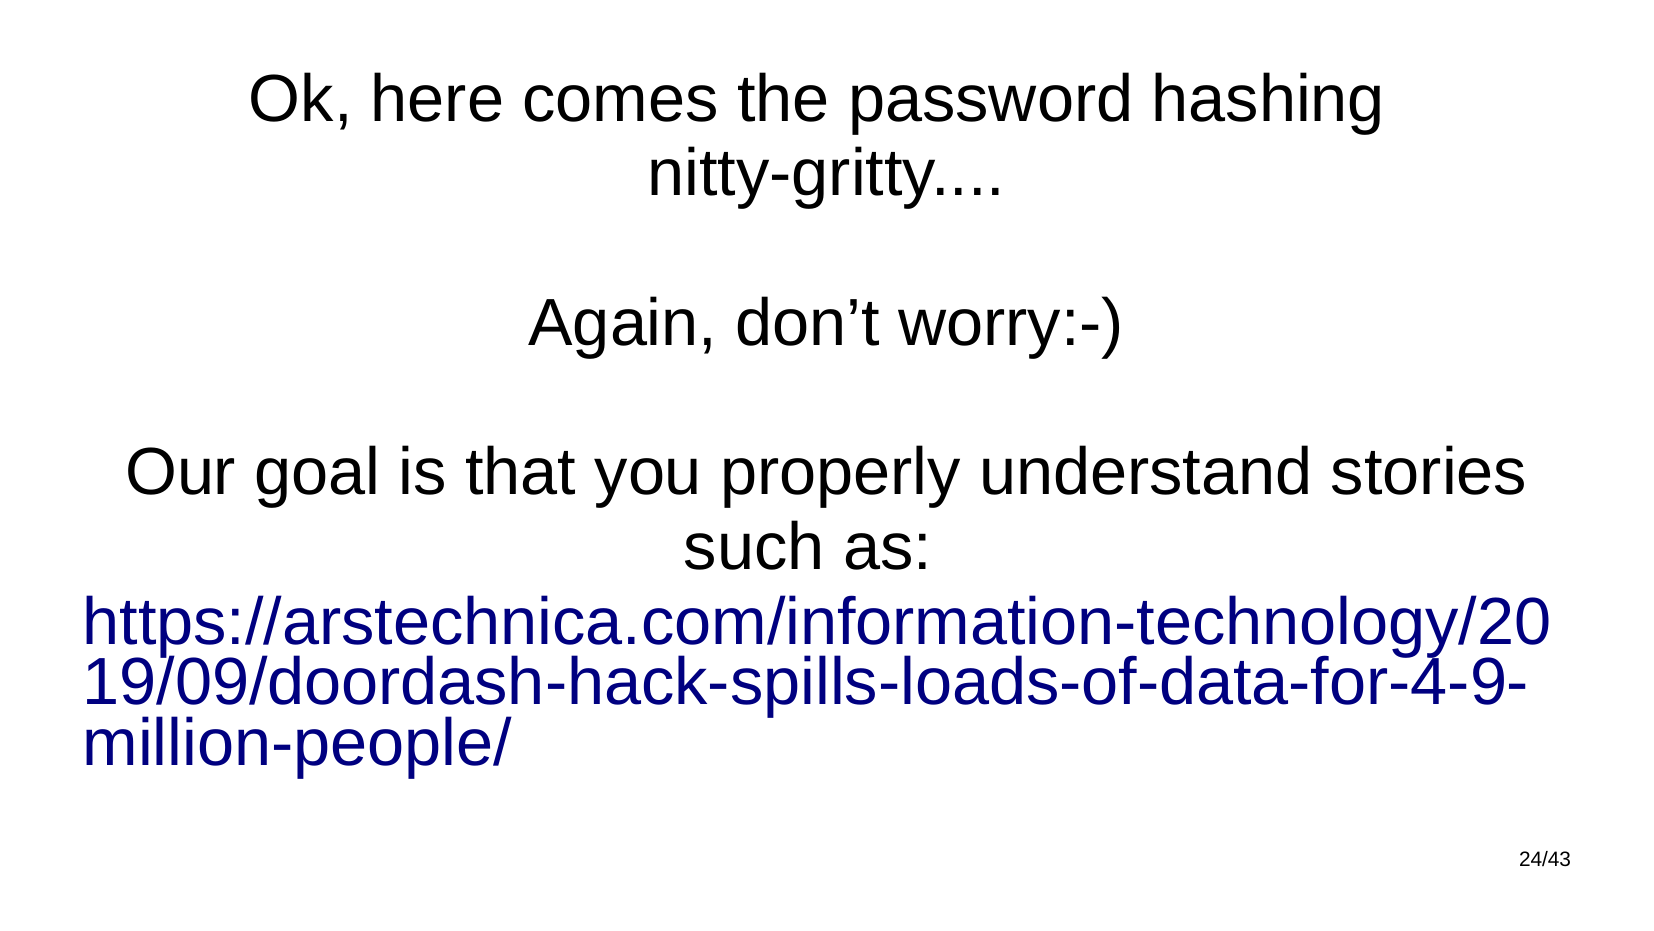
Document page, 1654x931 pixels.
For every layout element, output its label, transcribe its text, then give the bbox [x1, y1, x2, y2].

subtitle Ok, here comes the password hashing nitty-gritty.... Again, don’t worry:-) Our goal is that you properly understand stories such as: https://arstechnica.com/information-technology/2019/09/doordash-hack-spills-loads-of-data-for-4-9-million-people/ [82, 37, 1571, 757]
